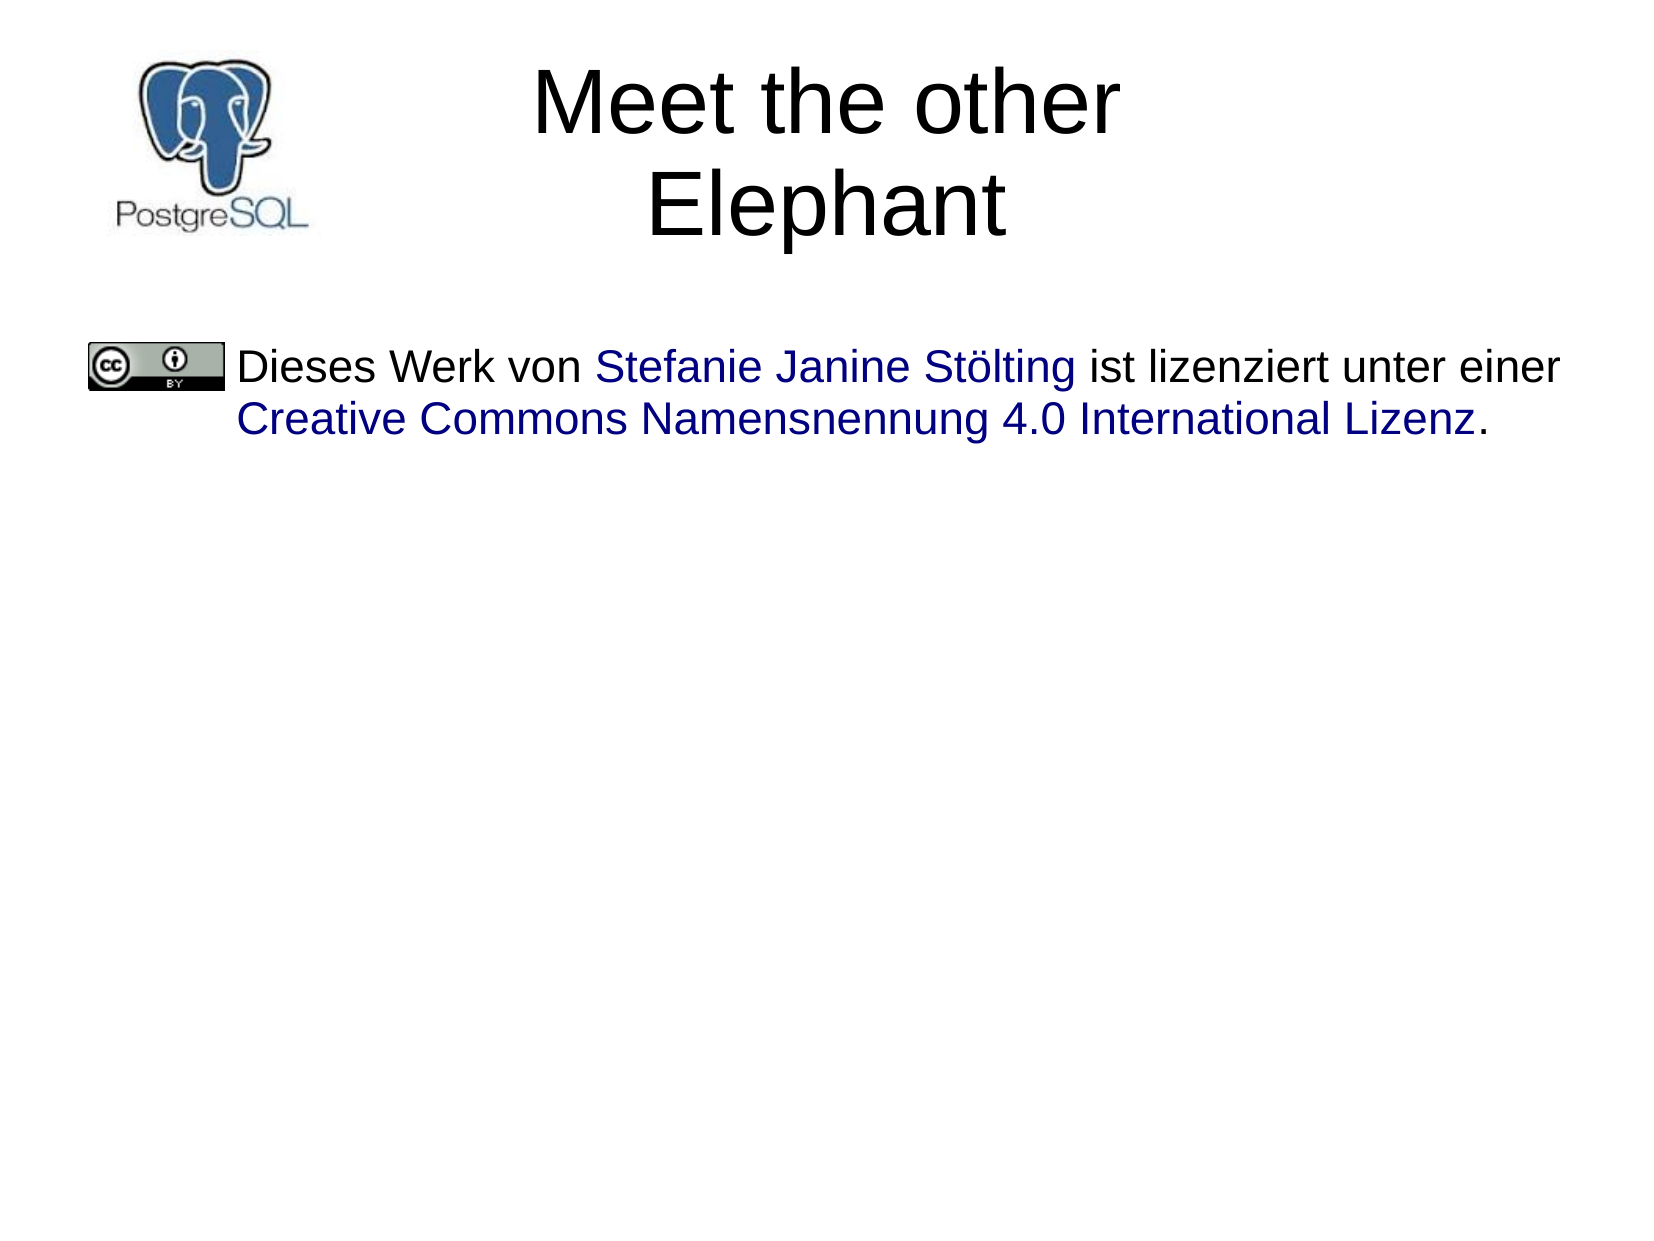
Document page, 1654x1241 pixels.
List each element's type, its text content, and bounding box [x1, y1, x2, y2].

title Meet the other Elephant [82, 49, 1571, 257]
list Dieses Werk von Stefanie Janine Stölting ist lizenziert unter einer Creative Commons Namensnennung 4.0 International Lizenz. [165, 290, 1583, 1010]
picture [88, 342, 225, 391]
picture [58, 50, 356, 236]
